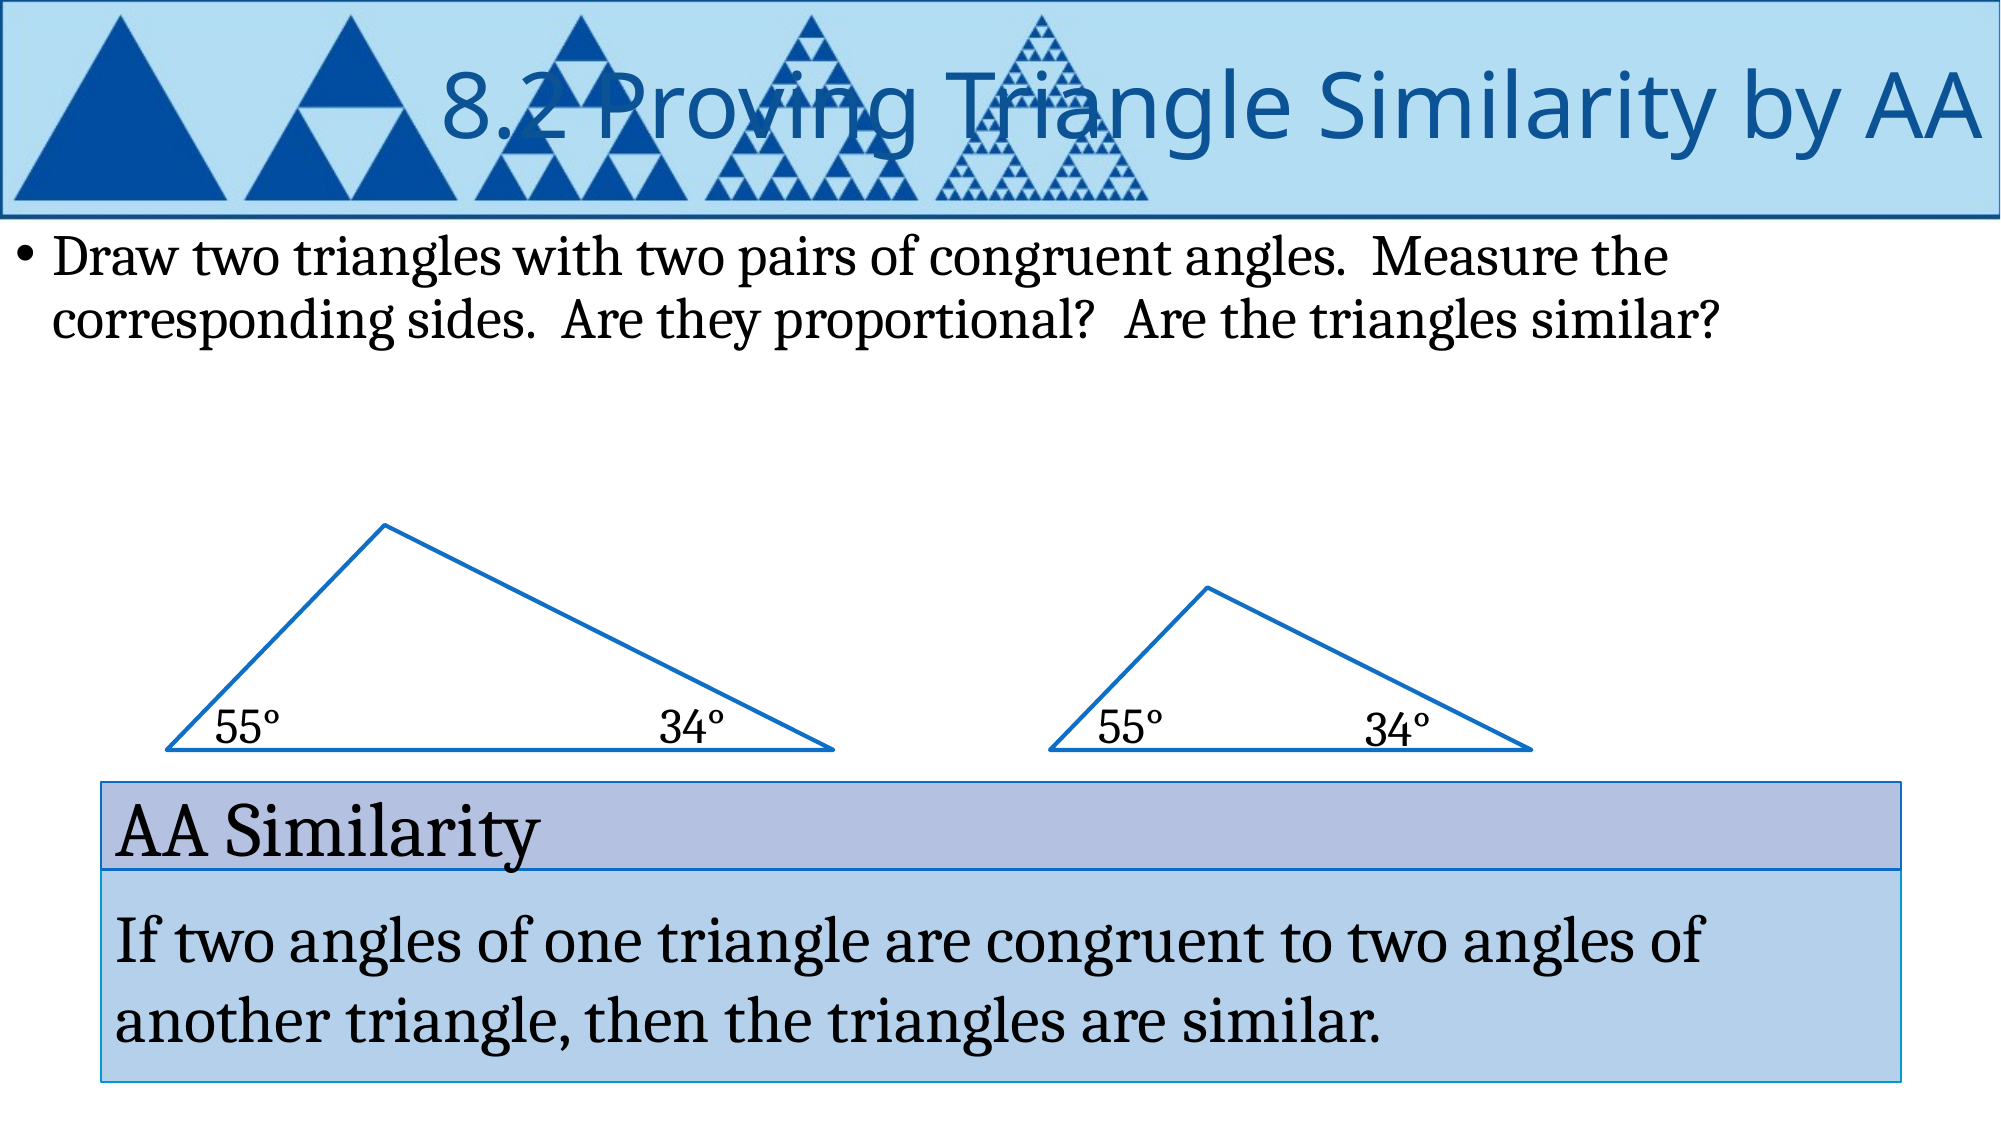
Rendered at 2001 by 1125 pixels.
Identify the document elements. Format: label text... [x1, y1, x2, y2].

text_box AA Similarity [101, 782, 1901, 870]
list Draw two triangles with two pairs of congruent angles. Measure the corresponding sides. Are they proportional? Are the triangles similar? [0, 217, 2000, 1066]
title 8.2 Proving Triangle Similarity by AA [0, 0, 2000, 217]
text_box 34° [1349, 688, 1484, 764]
text_box 34° [644, 686, 778, 761]
text_box 55° [1083, 686, 1217, 761]
text_box If two angles of one triangle are congruent to two angles of another triangle, then the triangles are similar. [101, 870, 1901, 1082]
text_box 55° [199, 686, 334, 761]
picture [0, 0, 2001, 1125]
